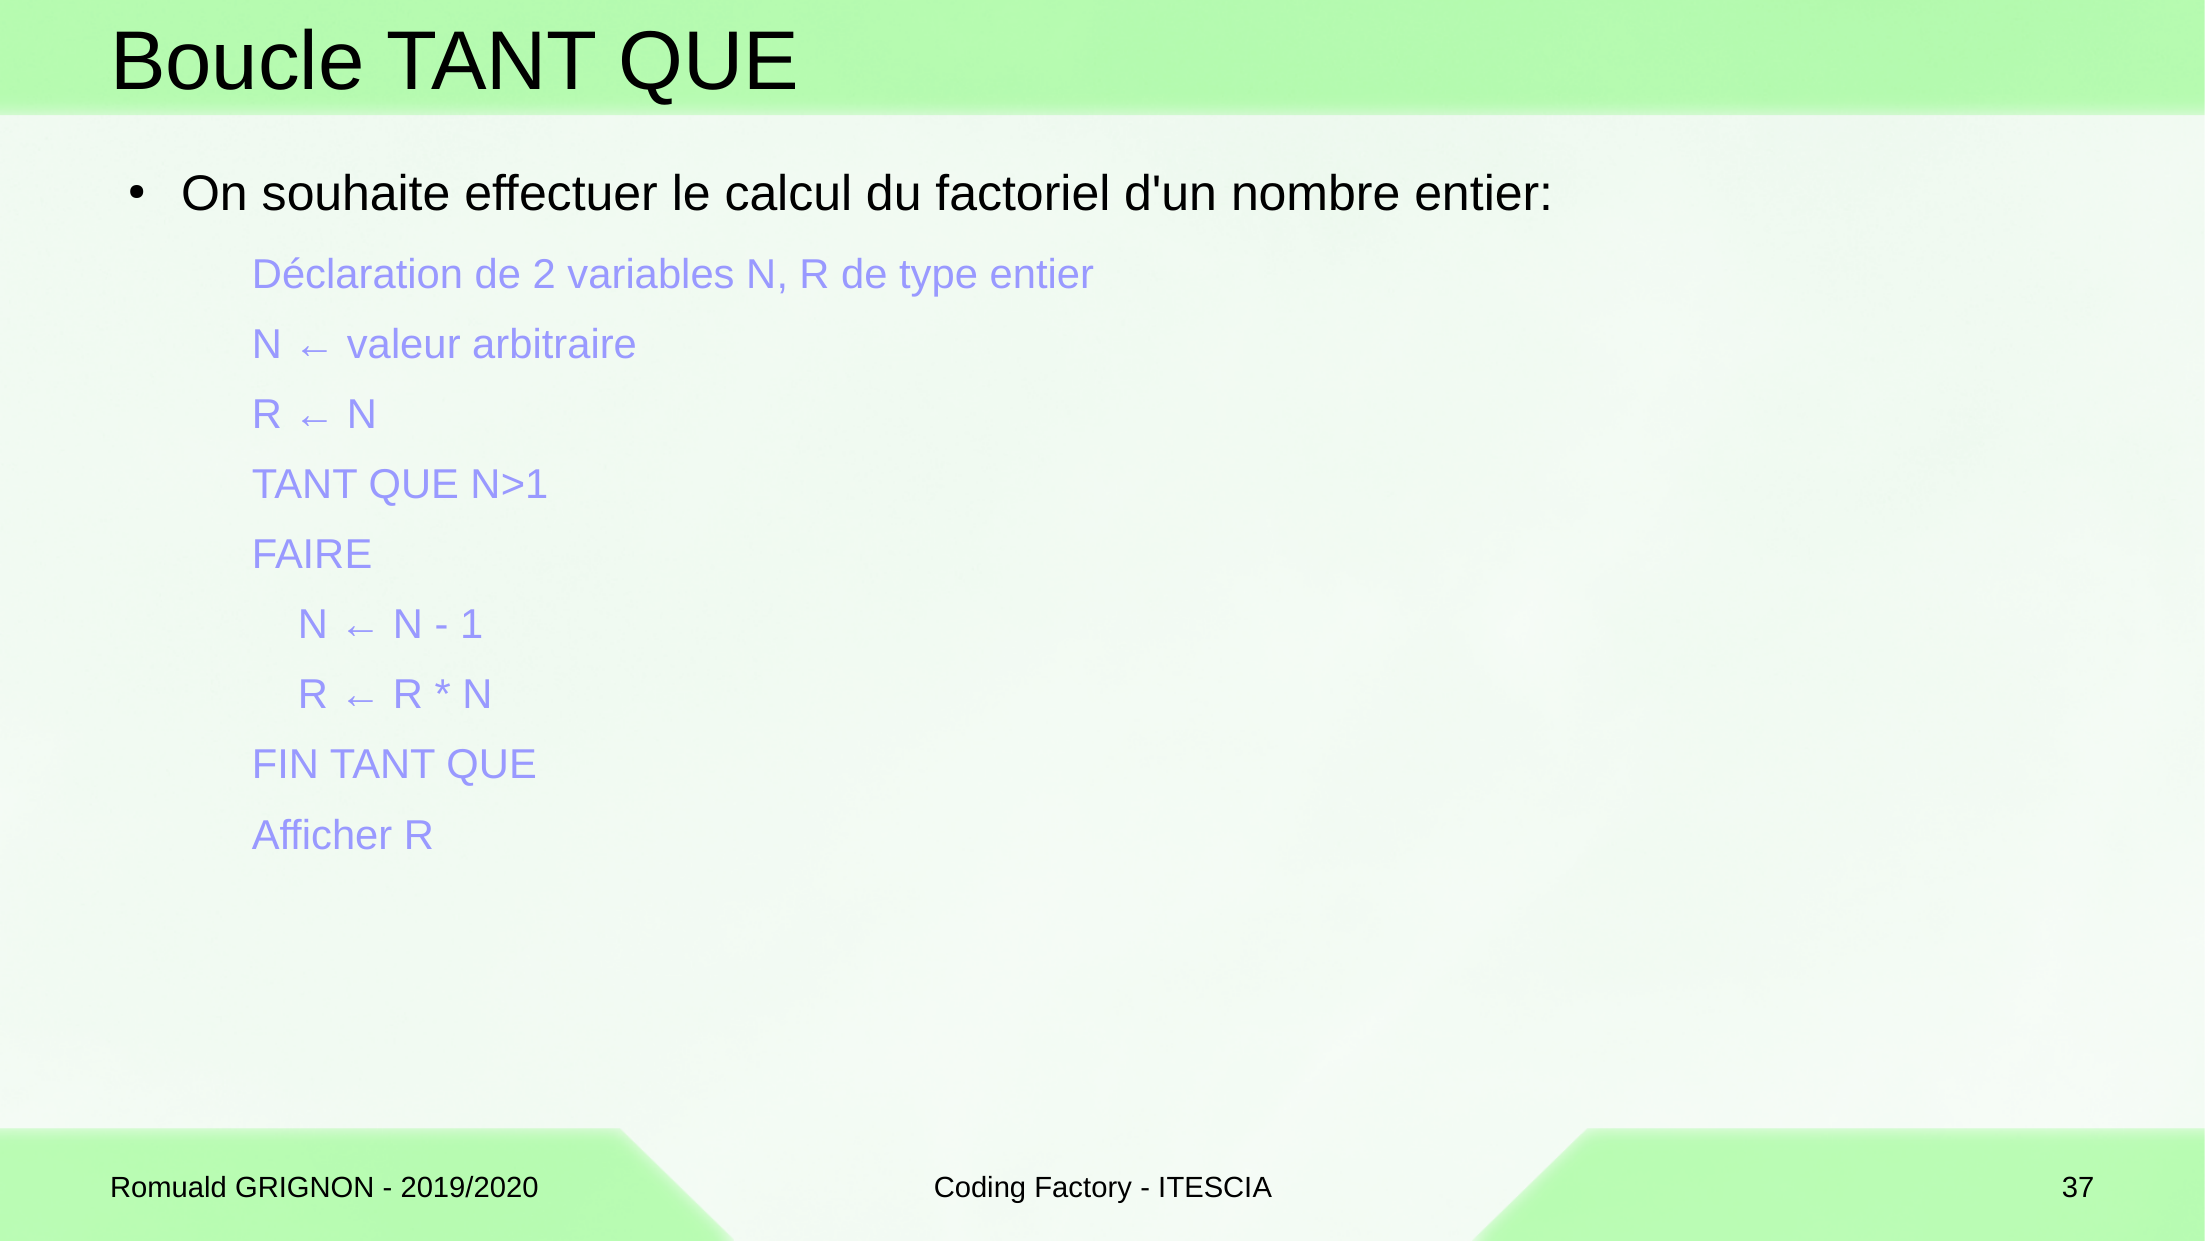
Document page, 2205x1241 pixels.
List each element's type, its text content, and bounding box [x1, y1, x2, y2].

title Boucle TANT QUE [110, 49, 2095, 236]
list On souhaite effectuer le calcul du factoriel d'un nombre entier: Déclaration de 2 variables N, R de type entier N ← valeur arbitraire R ← N TANT QUE N>1 FAIRE N ← N - 1 R ← R * N FIN TANT QUE Afficher R [110, 236, 2095, 961]
picture [0, 0, 2205, 1241]
